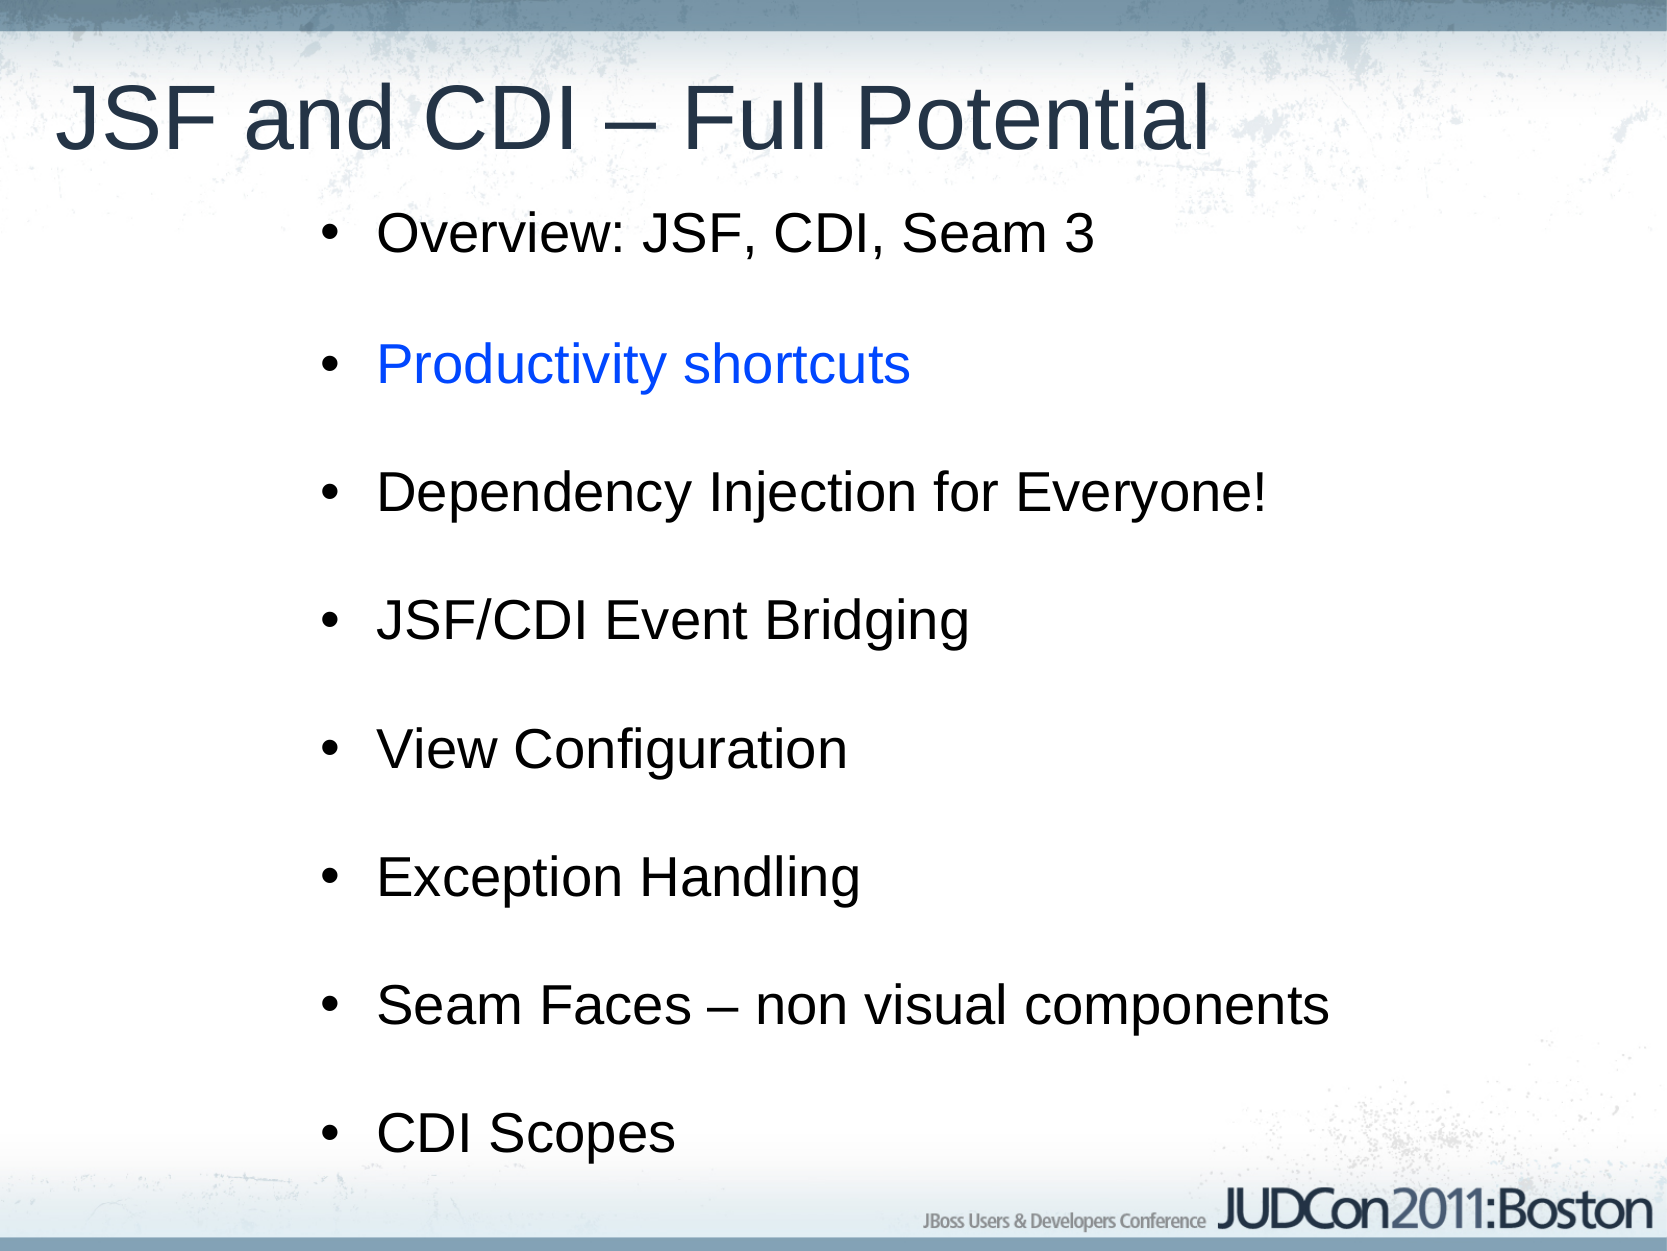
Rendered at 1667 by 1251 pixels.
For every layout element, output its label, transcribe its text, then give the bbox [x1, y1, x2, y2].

title JSF and CDI – Full Potential [40, 50, 1627, 216]
picture [0, 0, 1667, 1251]
list Overview: JSF, CDI, Seam 3 Productivity shortcuts Dependency Injection for Everyone! JSF/CDI Event Bridging View Configuration Exception Handling Seam Faces – non visual components CDI Scopes [301, 200, 1366, 1163]
